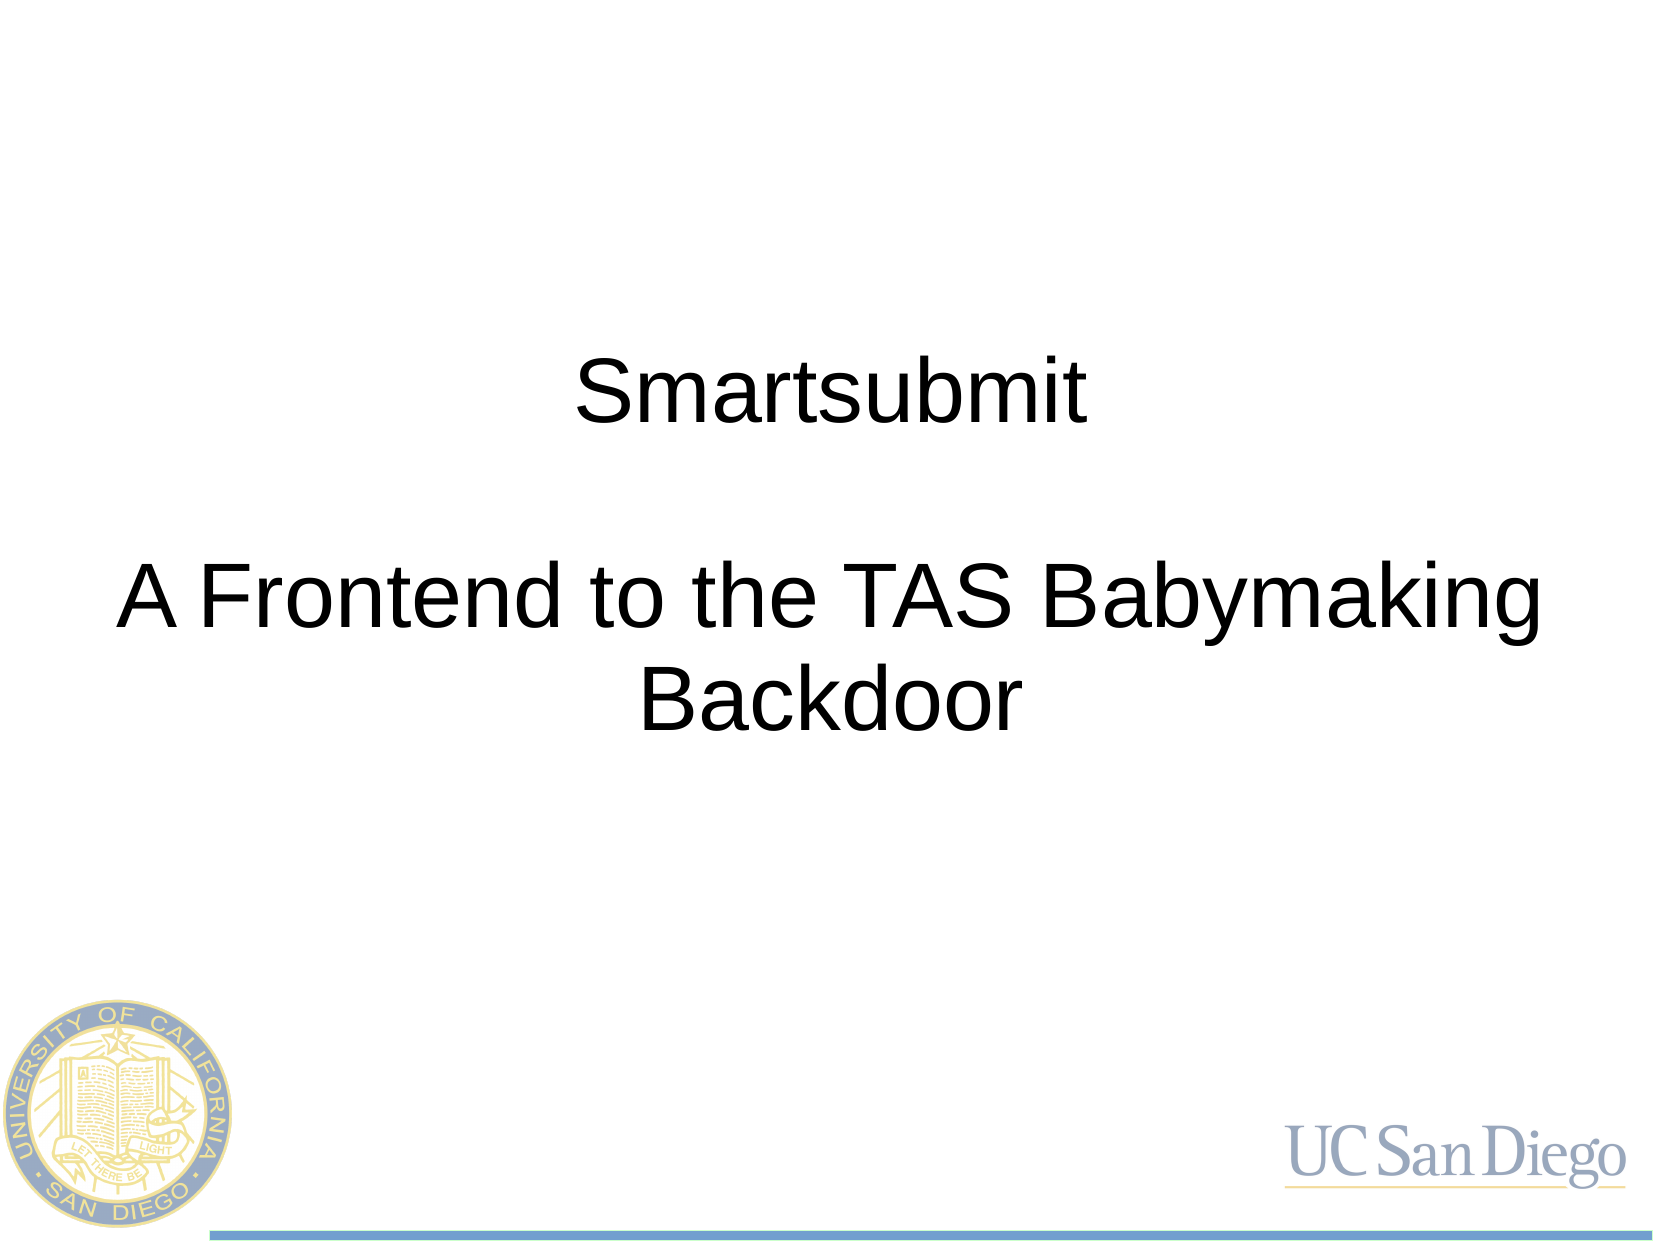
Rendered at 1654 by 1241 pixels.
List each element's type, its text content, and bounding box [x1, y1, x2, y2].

picture [0, 995, 234, 1231]
picture [1253, 1089, 1653, 1230]
text_box [209, 1230, 1653, 1241]
title Smartsubmit A Frontend to the TAS Babymaking Backdoor [87, 339, 1576, 751]
